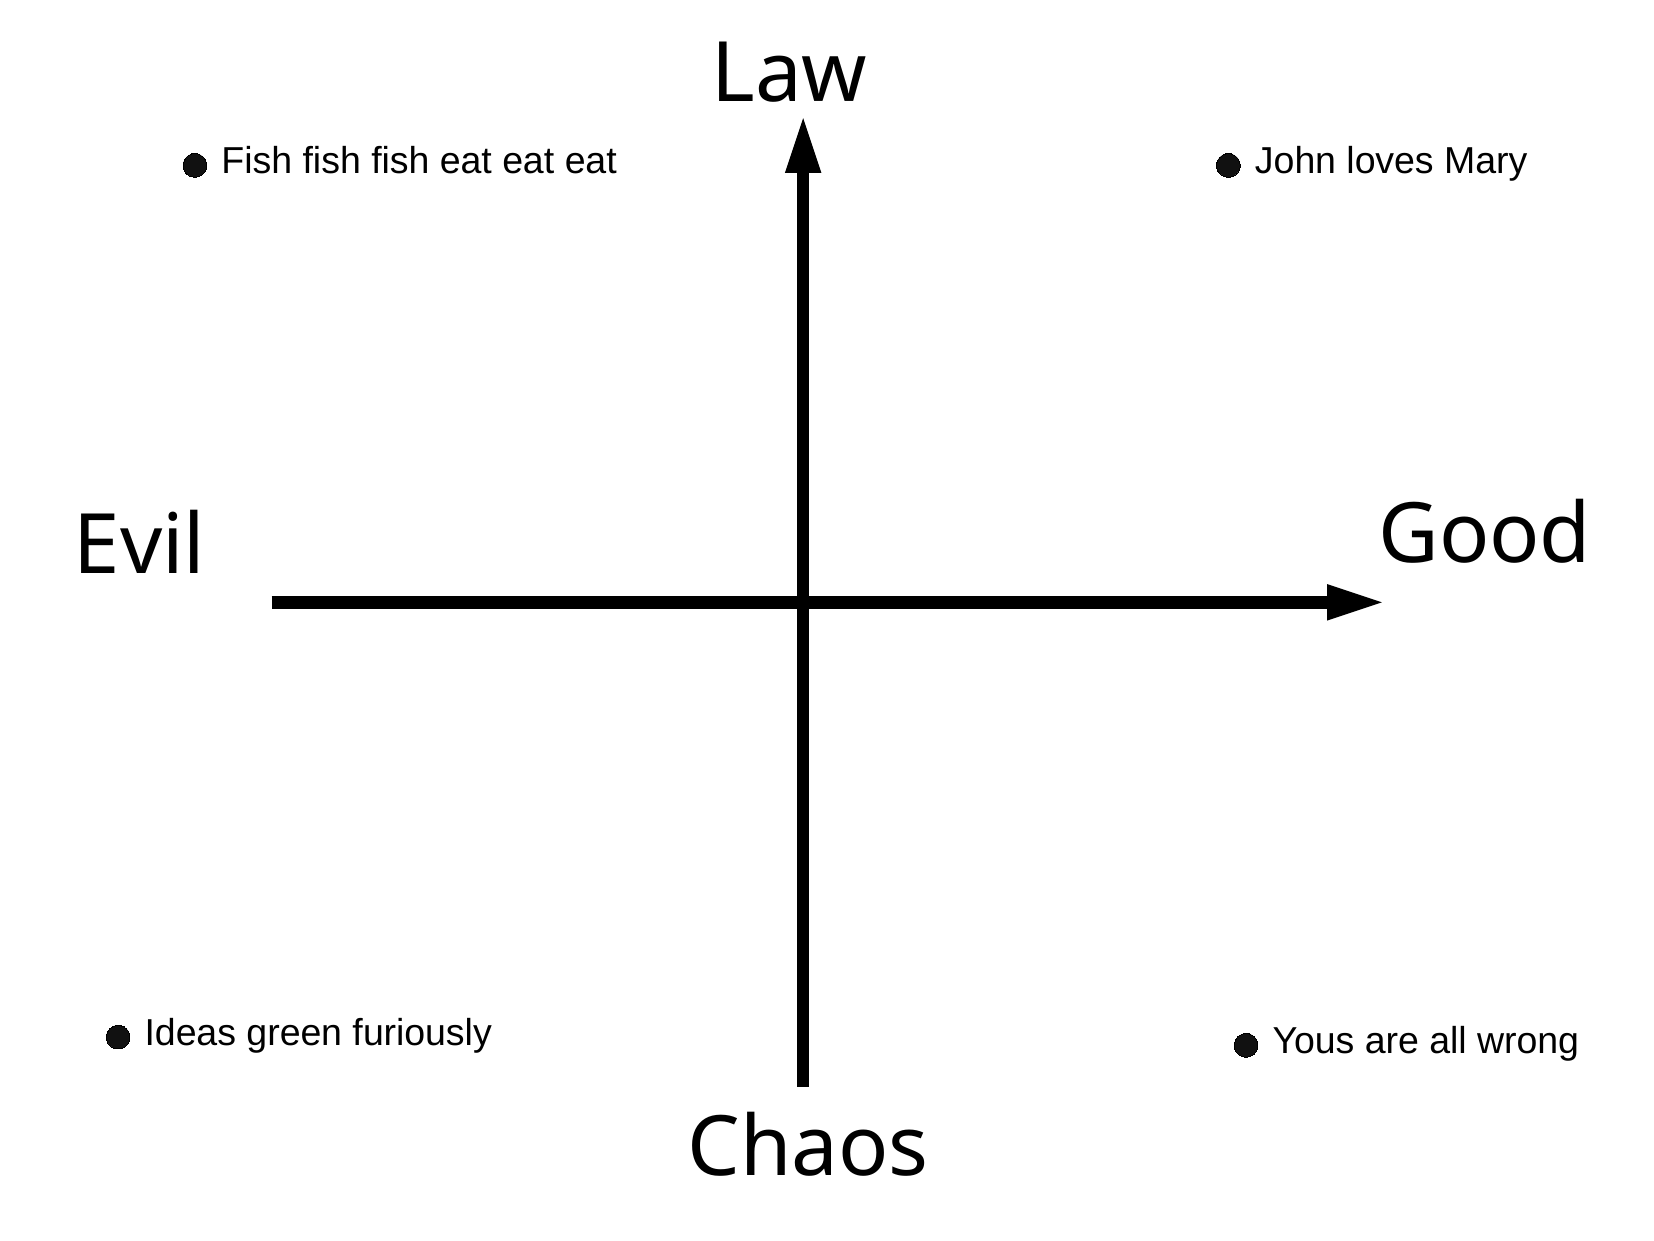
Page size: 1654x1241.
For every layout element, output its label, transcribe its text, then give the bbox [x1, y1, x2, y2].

text_box [1234, 1033, 1257, 1058]
text_box Chaos [673, 1079, 957, 1241]
text_box Ideas green furiously [129, 1003, 567, 1103]
text_box Evil [59, 477, 249, 626]
text_box Yous are all wrong [1257, 1012, 1607, 1111]
text_box Fish fish fish eat eat eat [206, 132, 638, 231]
text_box John loves Mary [1240, 132, 1560, 189]
text_box Law [696, 4, 898, 154]
text_box [183, 153, 206, 178]
text_box [106, 1025, 129, 1049]
text_box Good [1364, 466, 1630, 616]
text_box [1216, 153, 1240, 178]
